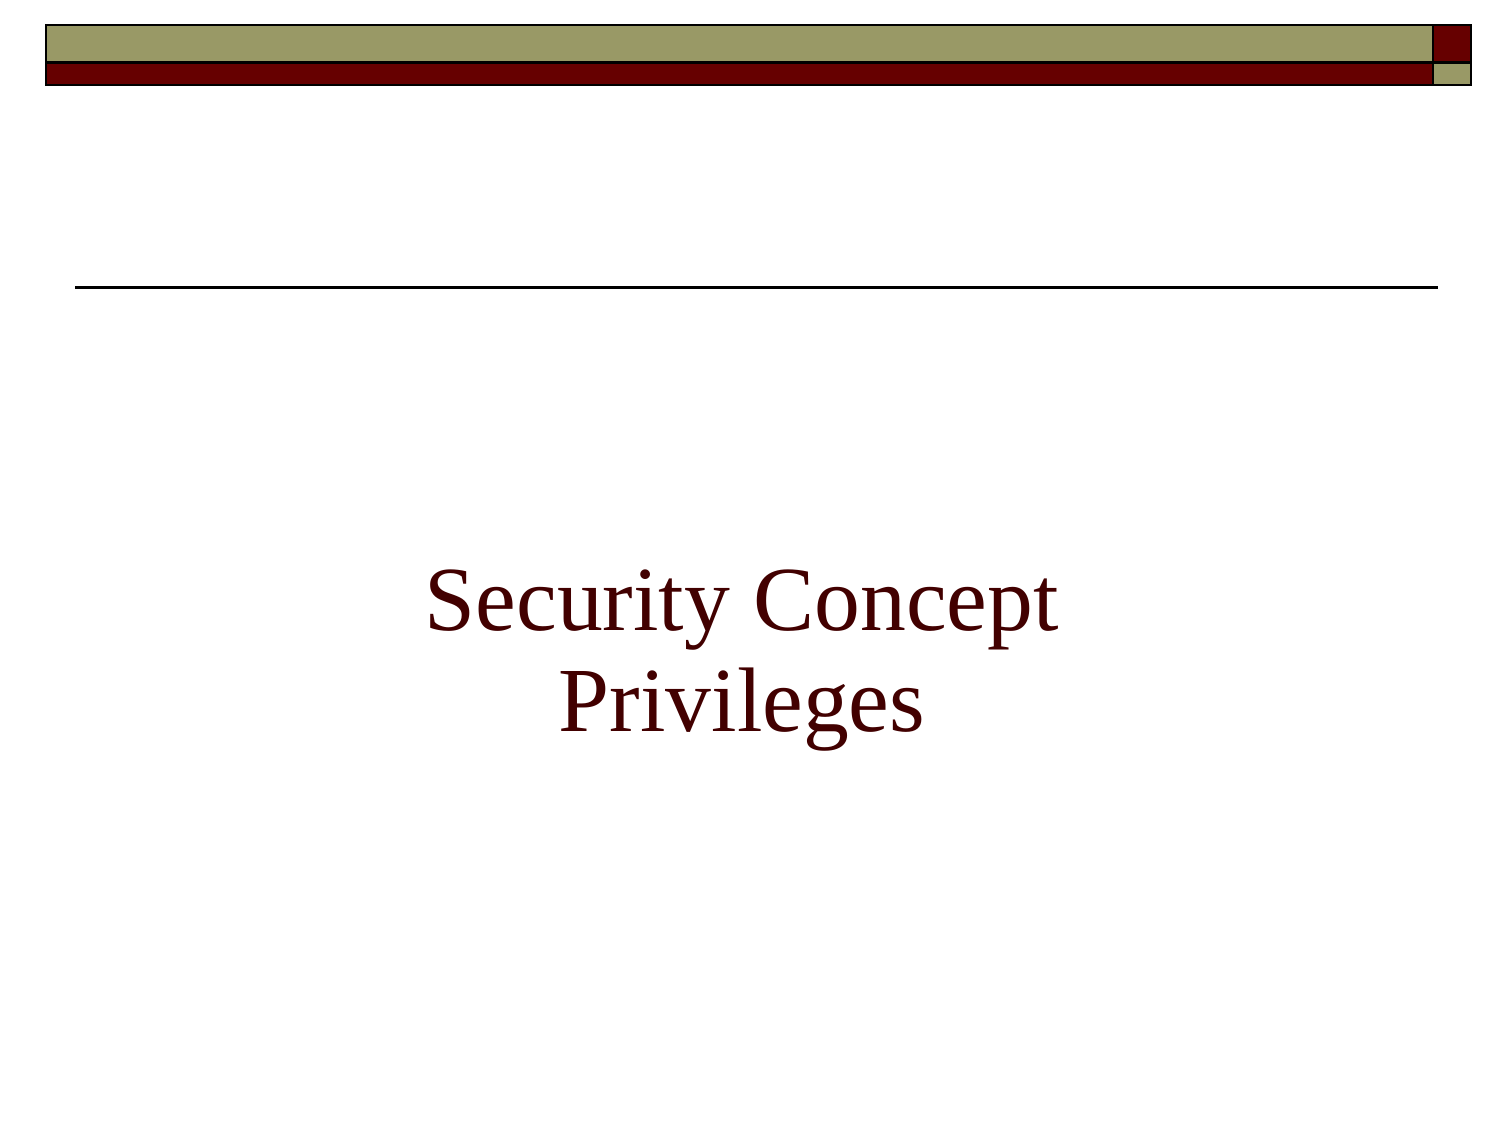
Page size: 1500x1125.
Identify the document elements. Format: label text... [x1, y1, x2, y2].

title Security Concept Privileges [67, 532, 1418, 768]
